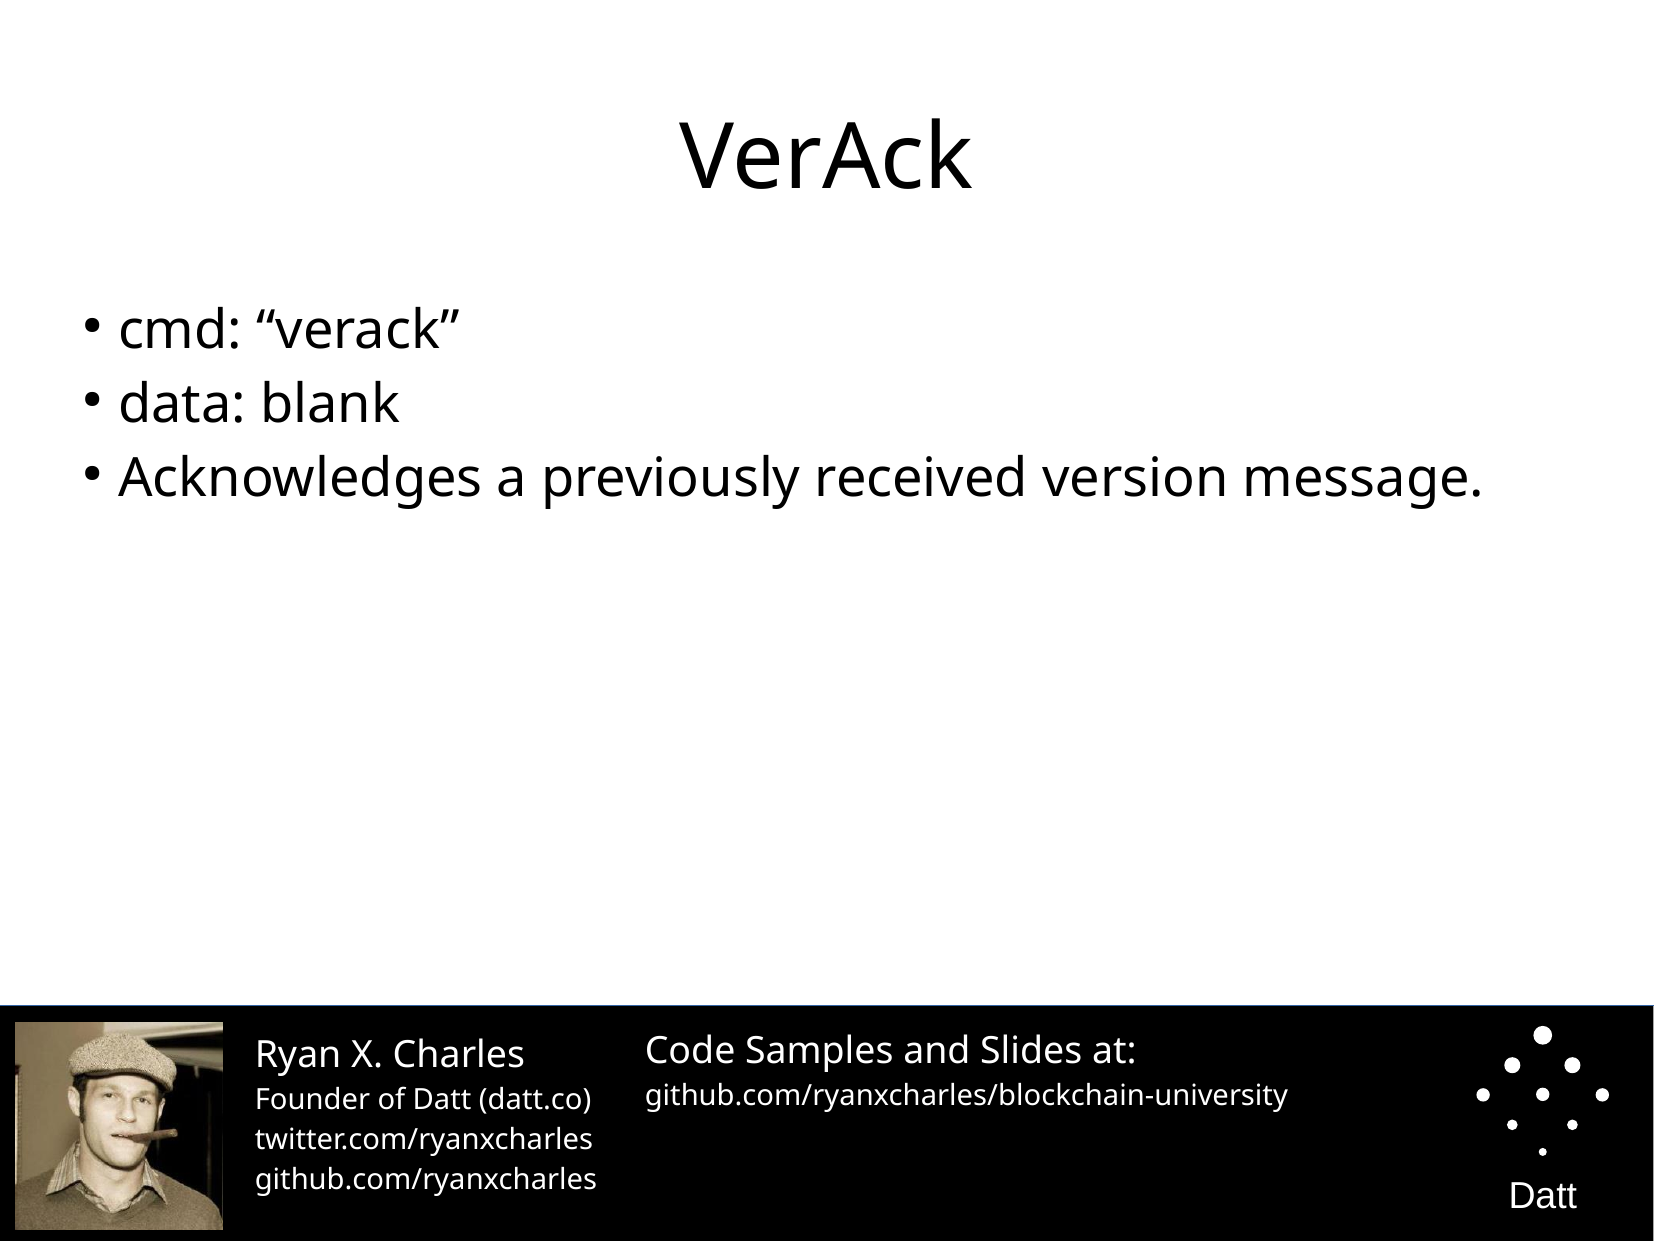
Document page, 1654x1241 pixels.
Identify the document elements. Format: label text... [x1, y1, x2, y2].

subtitle cmd: “verack” data: blank Acknowledges a previously received version message. [82, 290, 1571, 1005]
picture [1475, 1023, 1611, 1159]
text_box Ryan X. Charles Founder of Datt (datt.co) twitter.com/ryanxcharles github.com/ryanxcharles [240, 1020, 976, 1241]
text_box Code Samples and Slides at: github.com/ryanxcharles/blockchain-university [630, 1015, 1403, 1156]
text_box Datt [1452, 1167, 1633, 1241]
picture [15, 1022, 223, 1231]
text_box [0, 1005, 1654, 1241]
title VerAck [82, 49, 1571, 257]
